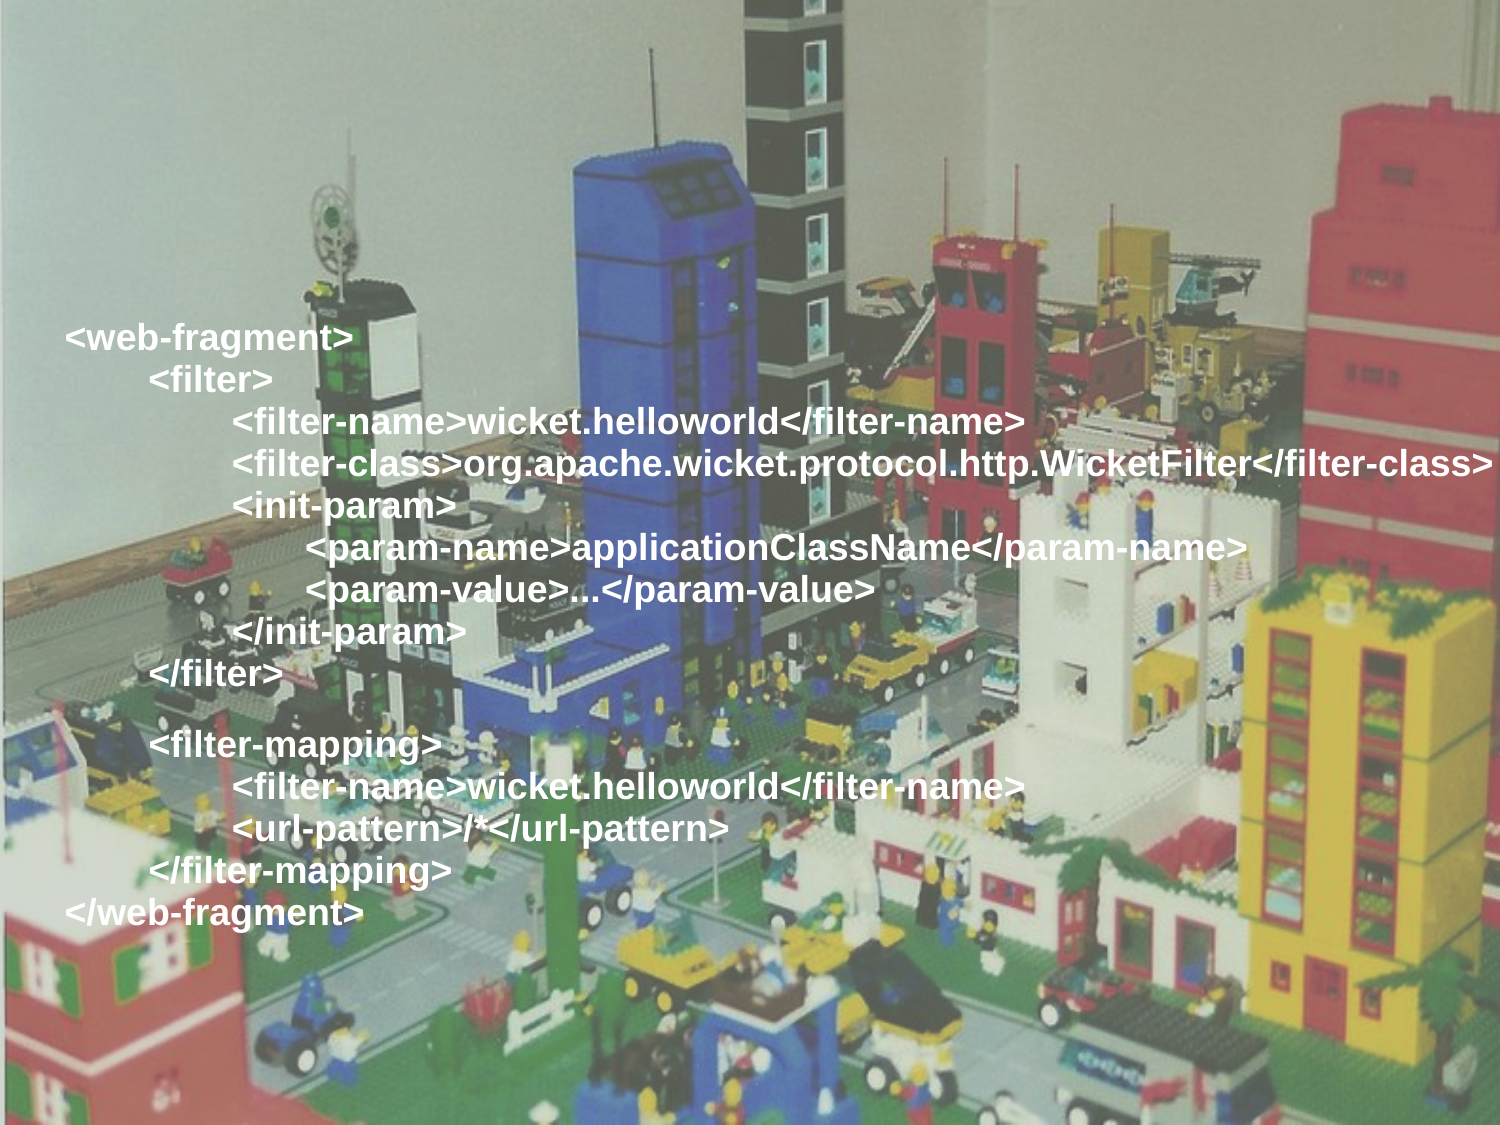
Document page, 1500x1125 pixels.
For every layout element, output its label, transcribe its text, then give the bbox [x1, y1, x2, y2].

text_box [0, 0, 1500, 1125]
list <web-fragment> <filter> <filter-name>wicket.helloworld</filter-name> <filter-class>org.apache.wicket.protocol.http.WicketFilter</filter-class> <init-param> <param-name>applicationClassName</param-name> <param-value>...</param-value> </init-param> </filter> <filter-mapping> <filter-name>wicket.helloworld</filter-name> <url-pattern>/*</url-pattern> </filter-mapping> </web-fragment> [64, 316, 1500, 935]
